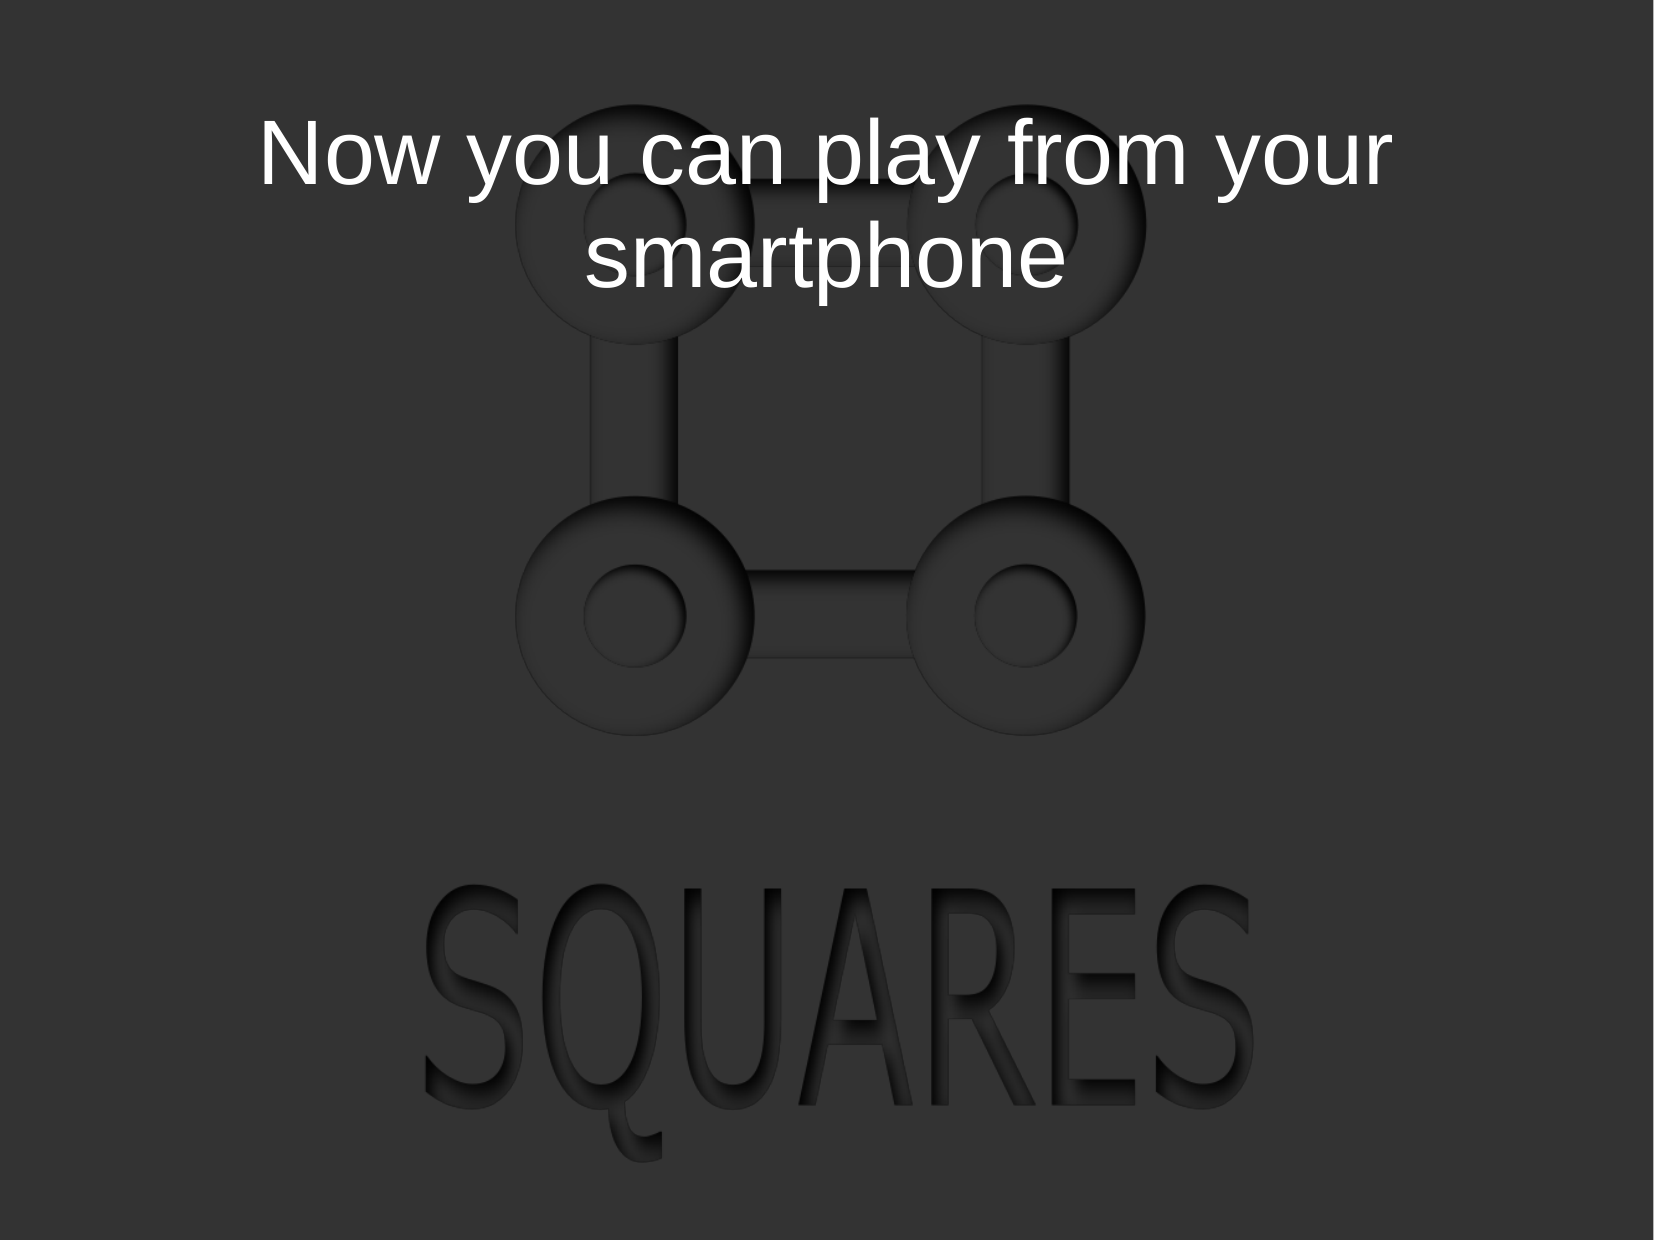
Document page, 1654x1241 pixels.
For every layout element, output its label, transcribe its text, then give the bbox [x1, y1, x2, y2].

title Now you can play from your smartphone [82, 0, 1571, 307]
picture [343, 307, 1336, 1241]
